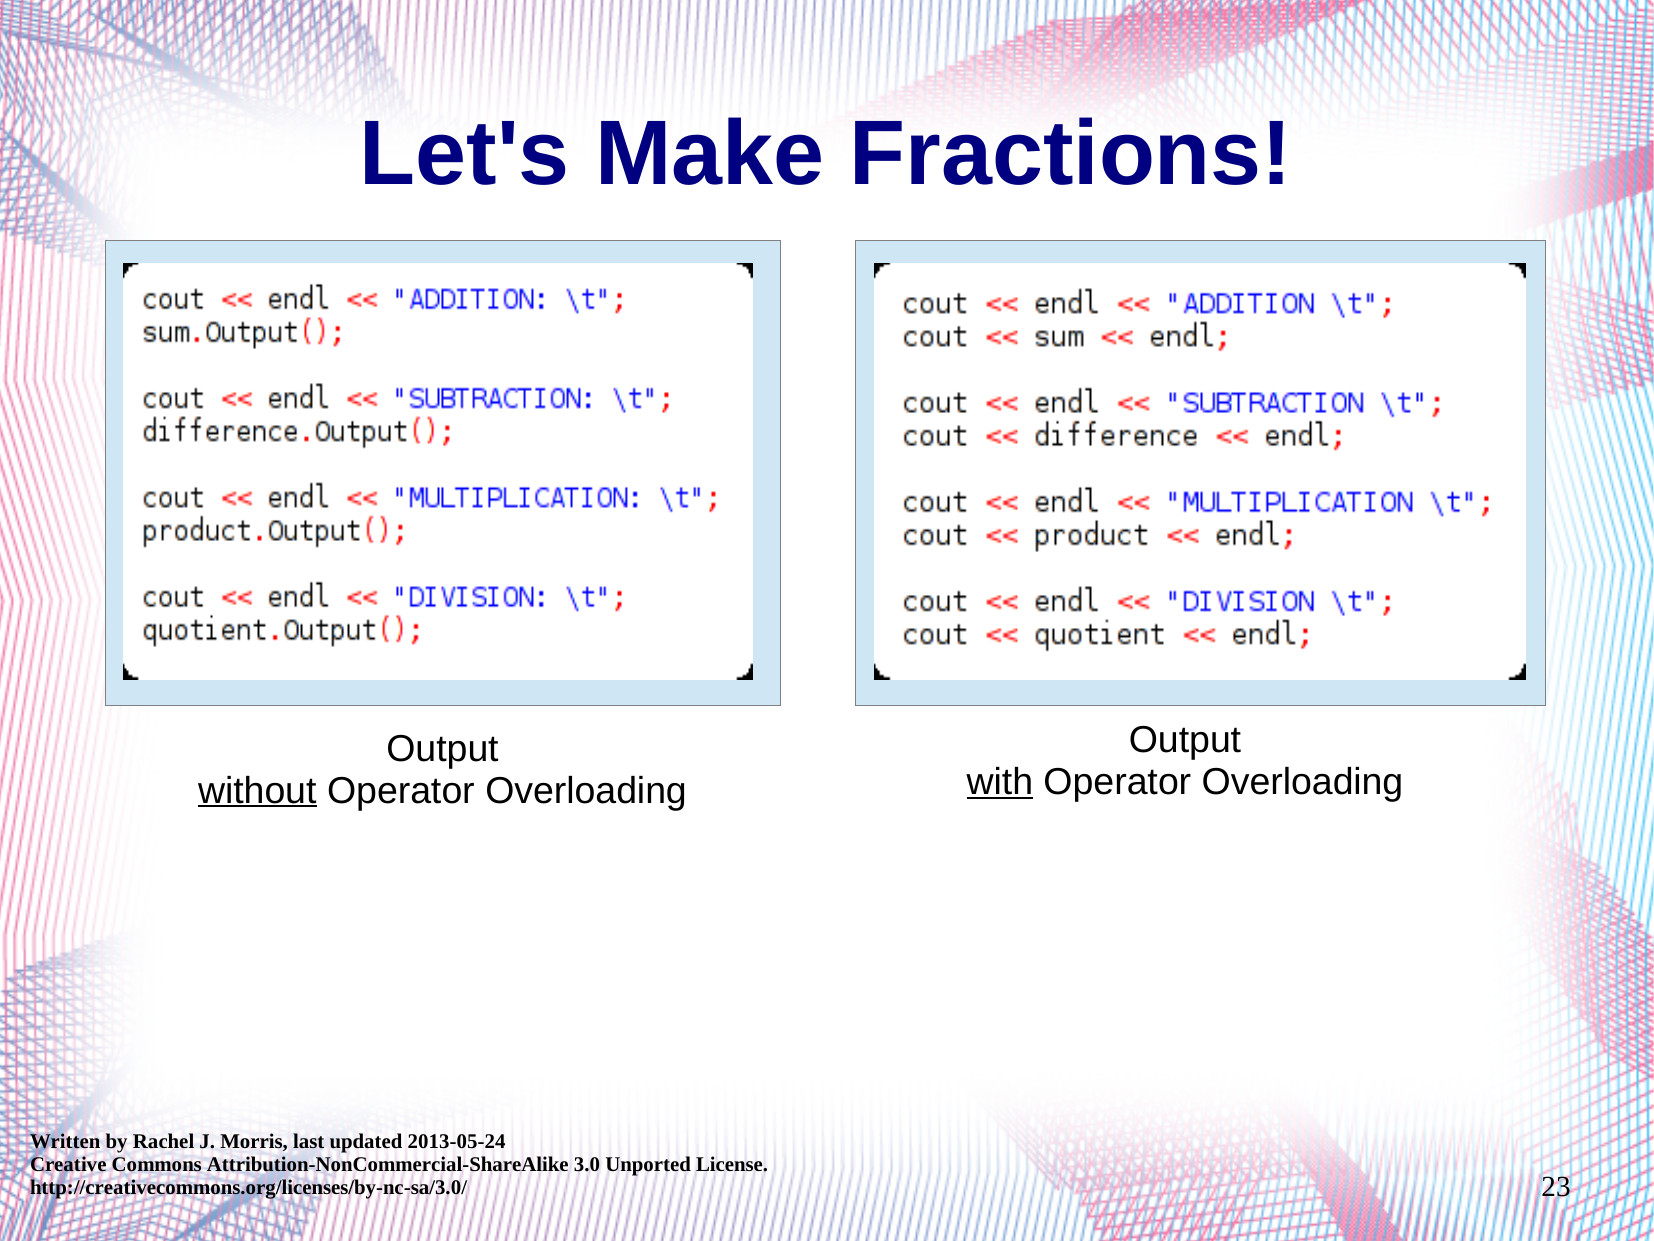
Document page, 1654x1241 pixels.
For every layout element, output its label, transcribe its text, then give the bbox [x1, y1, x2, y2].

text_box Output with Operator Overloading [930, 711, 1441, 811]
text_box [855, 257, 1546, 706]
title Let's Make Fractions! [82, 49, 1571, 257]
picture [0, 0, 1654, 1241]
text_box Output without Operator Overloading [165, 720, 721, 819]
text_box [105, 257, 781, 706]
